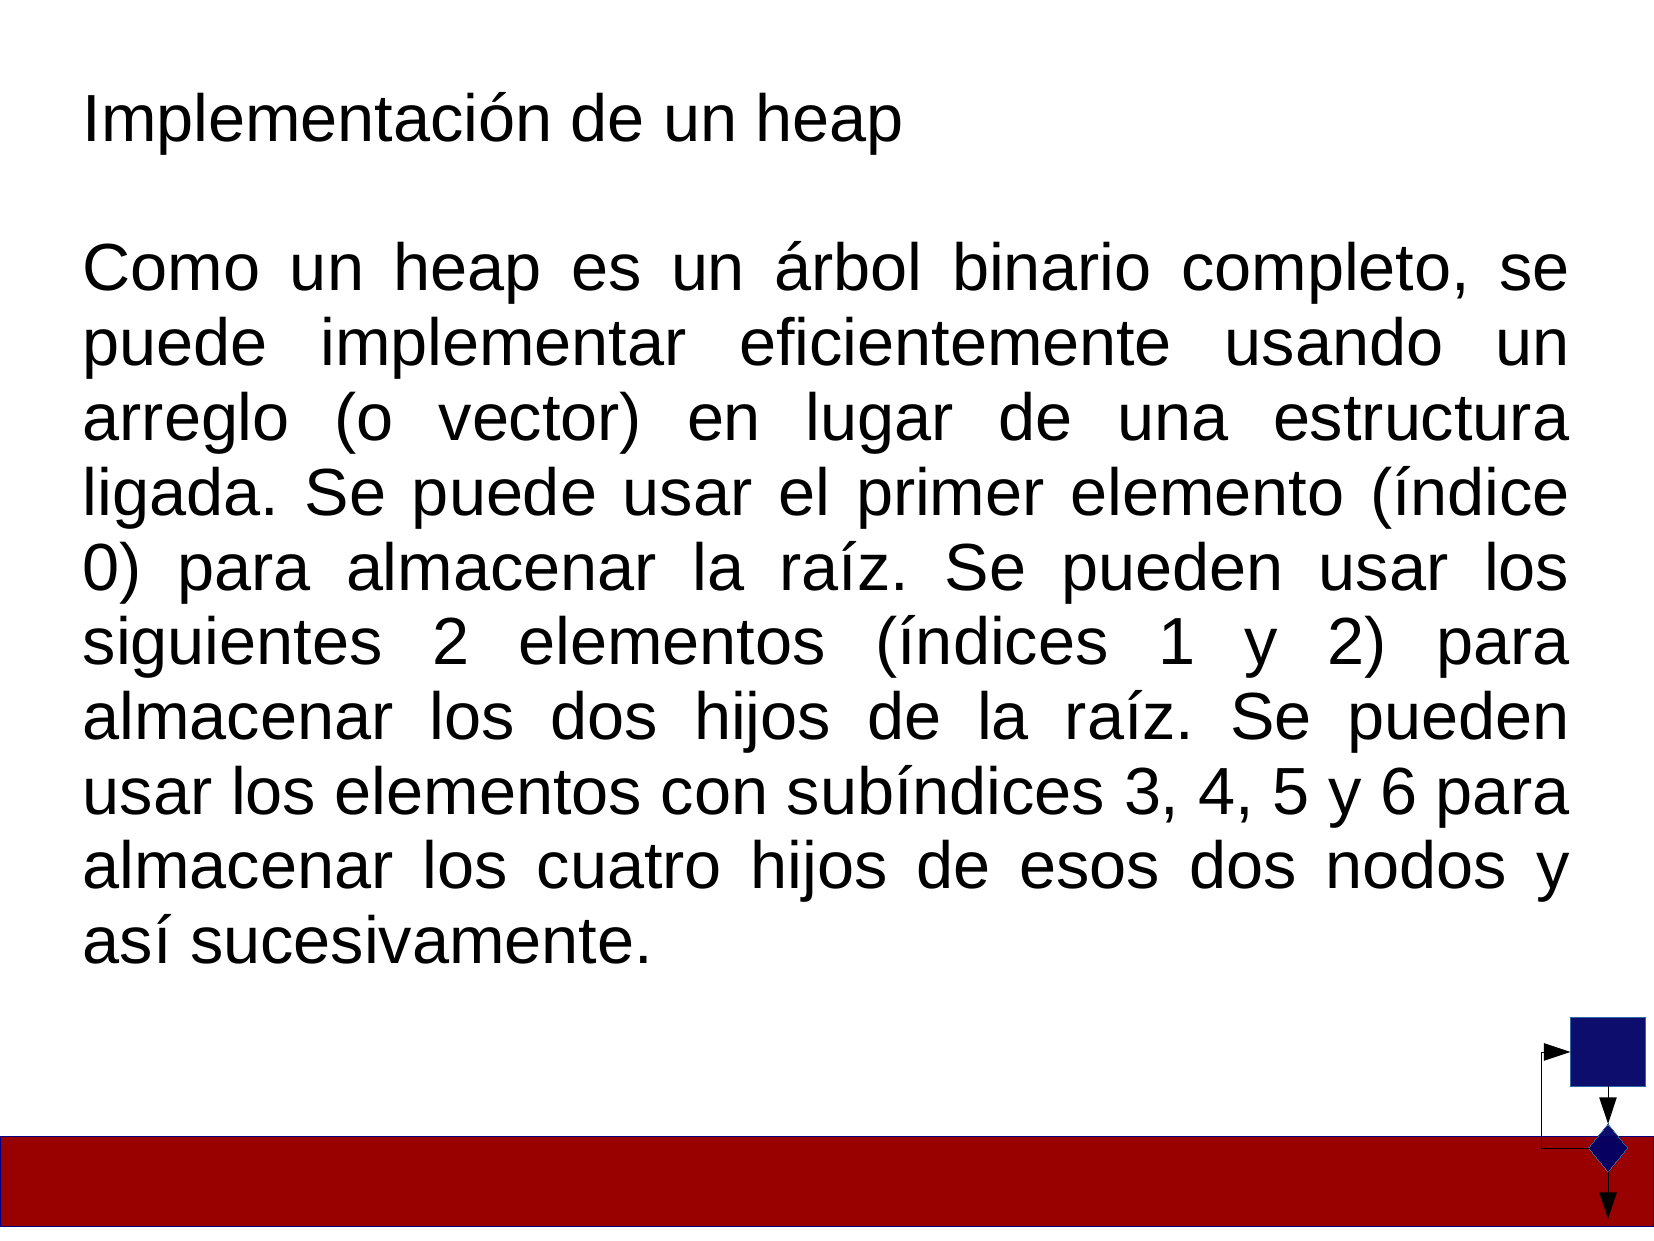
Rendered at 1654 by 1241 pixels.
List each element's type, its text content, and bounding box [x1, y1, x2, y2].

text_box [1570, 1017, 1646, 1087]
subtitle Implementación de un heap Como un heap es un árbol binario completo, se puede implementar eficientemente usando un arreglo (o vector) en lugar de una estructura ligada. Se puede usar el primer elemento (índice 0) para almacenar la raíz. Se pueden usar los siguientes 2 elementos (índices 1 y 2) para almacenar los dos hijos de la raíz. Se pueden usar los elementos con subíndices 3, 4, 5 y 6 para almacenar los cuatro hijos de esos dos nodos y así sucesivamente. [82, 49, 1571, 1010]
text_box [0, 1124, 1654, 1227]
